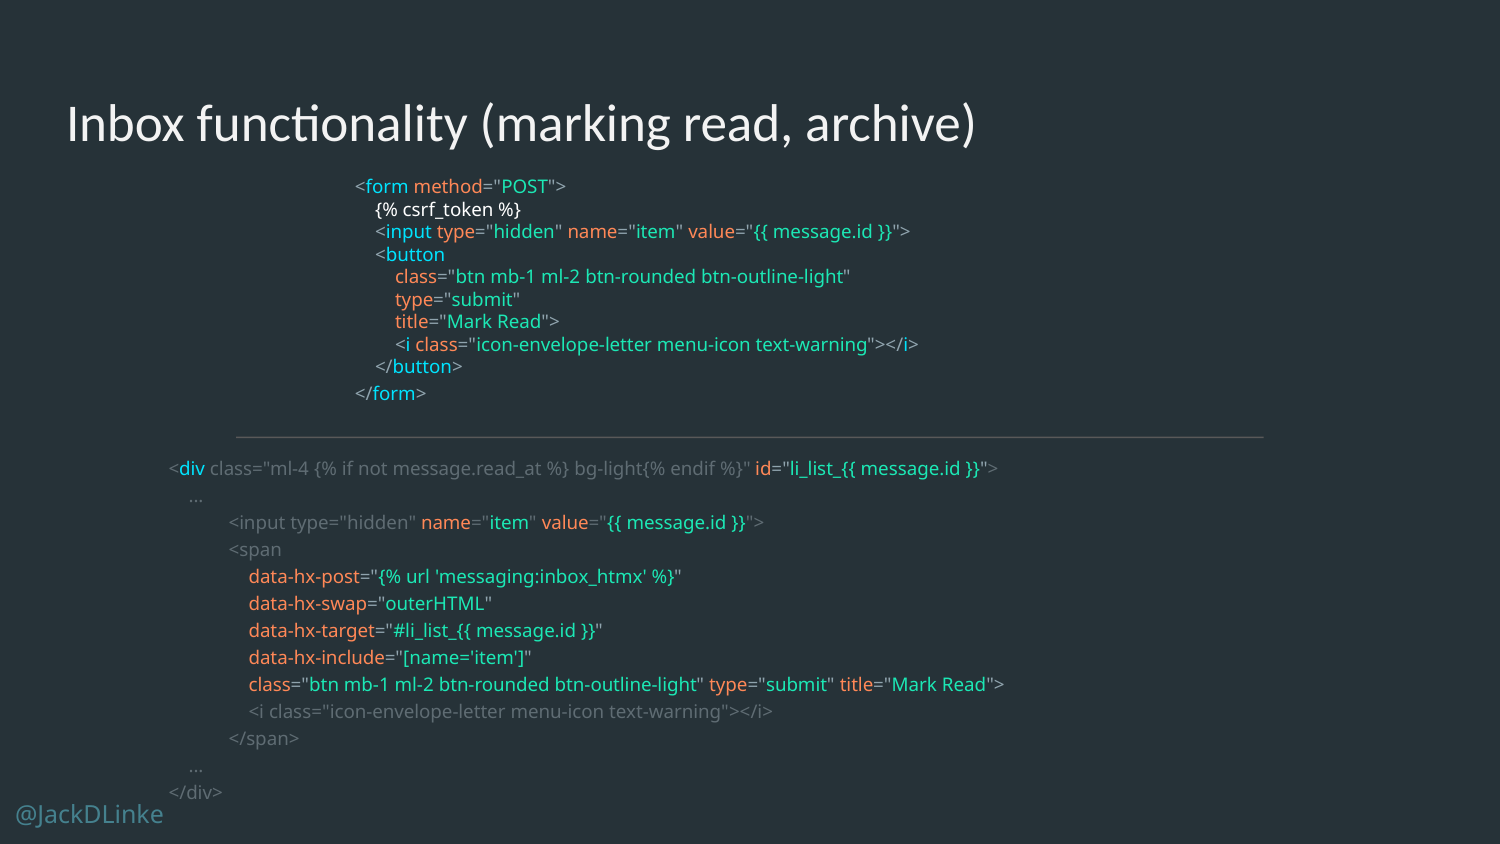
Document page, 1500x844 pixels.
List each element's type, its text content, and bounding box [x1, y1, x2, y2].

text_box <form method="POST"> {% csrf_token %} <input type="hidden" name="item" value="{{ message.id }}"> <button class="btn mb-1 ml-2 btn-rounded btn-outline-light" type="submit" title="Mark Read"> <i class="icon-envelope-letter menu-icon text-warning"></i> </button> </form> [339, 159, 1135, 420]
title Inbox functionality (marking read, archive) [51, 72, 1449, 167]
text_box <div class="ml-4 {% if not message.read_at %} bg-light{% endif %}" id="li_list_{{ message.id }}"> ... <input type="hidden" name="item" value="{{ message.id }}"> <span data-hx-post="{% url 'messaging:inbox_htmx' %}" data-hx-swap="outerHTML" data-hx-target="#li_list_{{ message.id }}" data-hx-include="[name='item']" class="btn mb-1 ml-2 btn-rounded btn-outline-light" type="submit" title="Mark Read"> <i class="icon-envelope-letter menu-icon text-warning"></i> </span> ... </div> [153, 437, 1322, 819]
